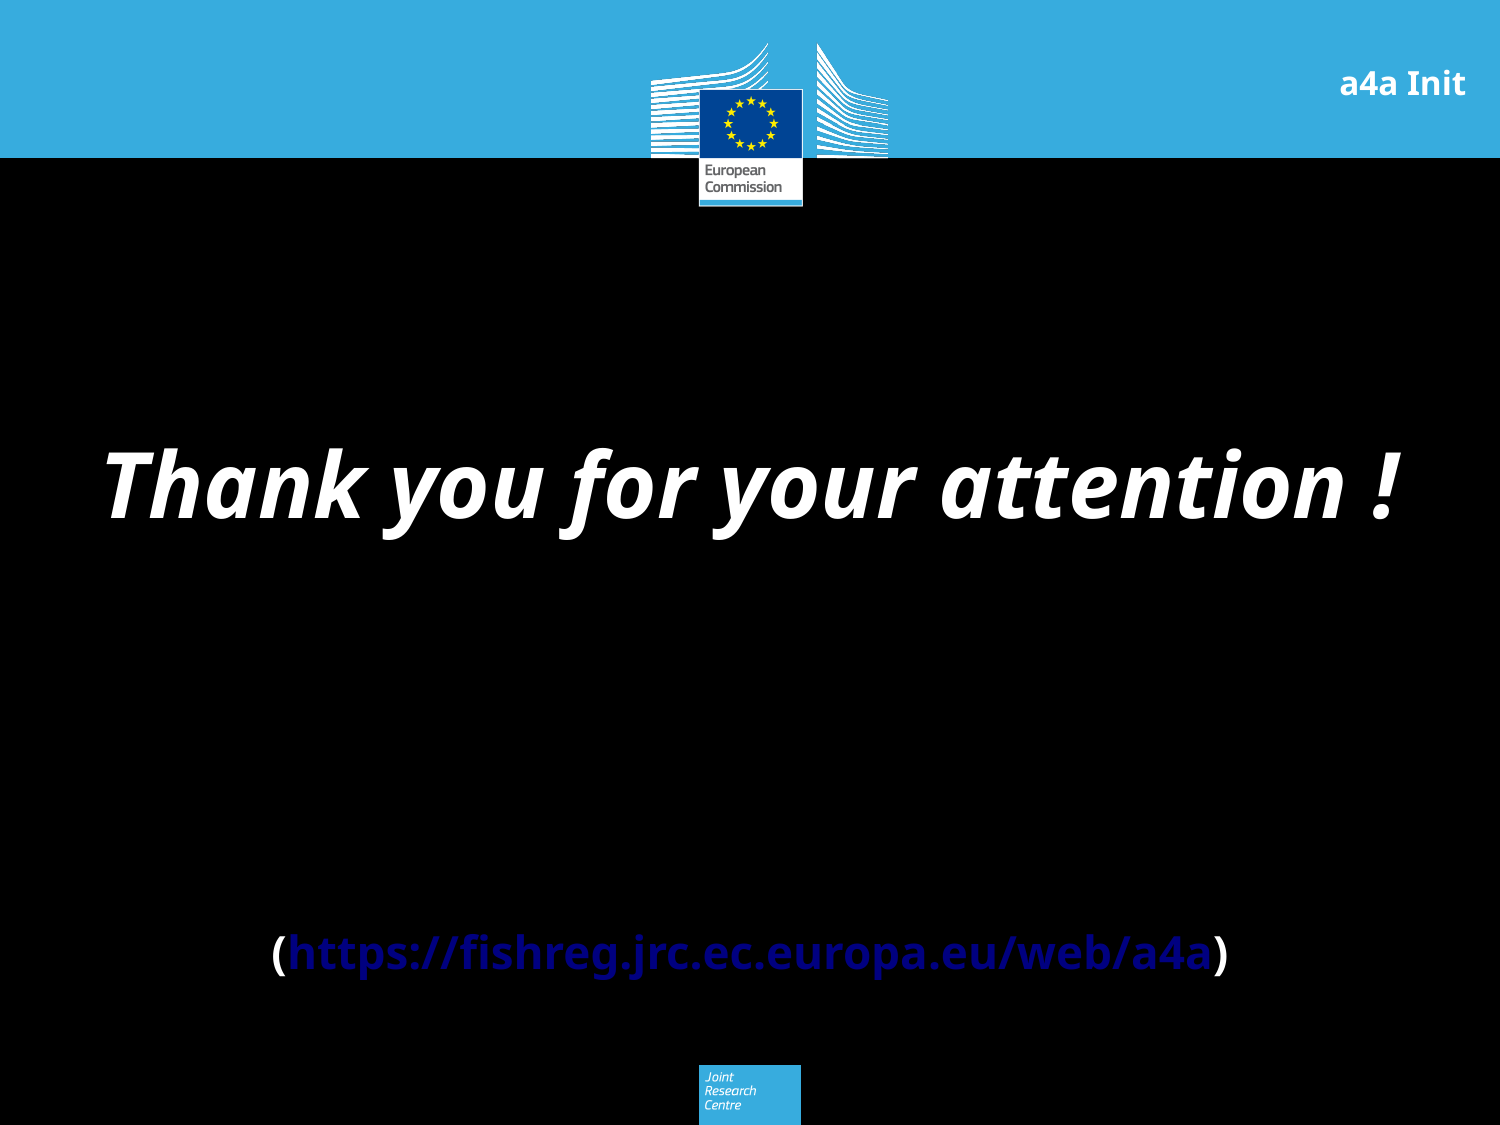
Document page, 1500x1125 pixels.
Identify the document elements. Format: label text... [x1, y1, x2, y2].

picture [651, 42, 888, 207]
picture [699, 1065, 801, 1125]
title a4a Init [1091, 29, 1482, 136]
title Thank you for your attention ! (https://fishreg.jrc.ec.europa.eu/web/a4a) [65, 407, 1435, 997]
